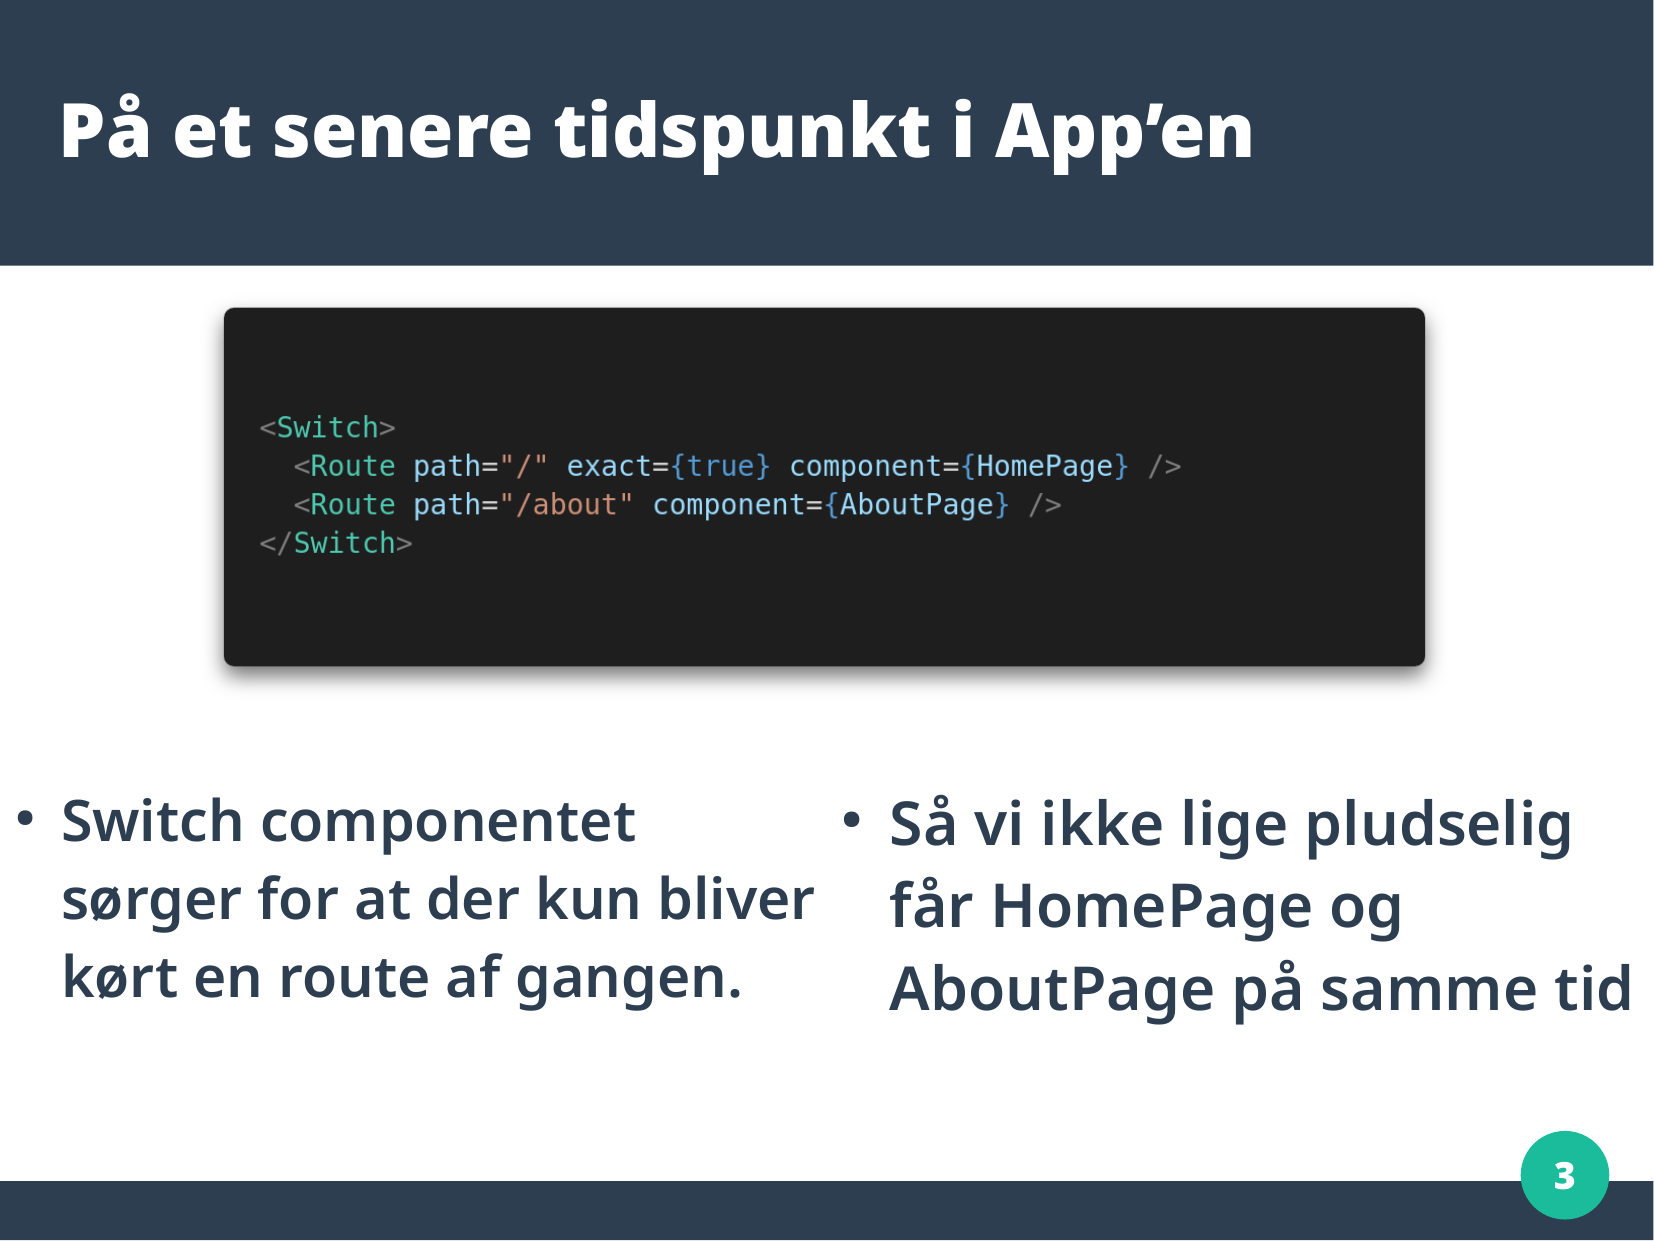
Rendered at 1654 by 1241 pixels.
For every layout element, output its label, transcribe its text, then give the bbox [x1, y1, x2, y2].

list Switch componentet sørger for at der kun bliver kørt en route af gangen. [0, 780, 825, 1092]
title På et senere tidspunkt i App’en [59, 49, 1595, 207]
list Så vi ikke lige pludselig får HomePage og AboutPage på samme tid [825, 780, 1654, 1107]
picture [195, 270, 1471, 705]
